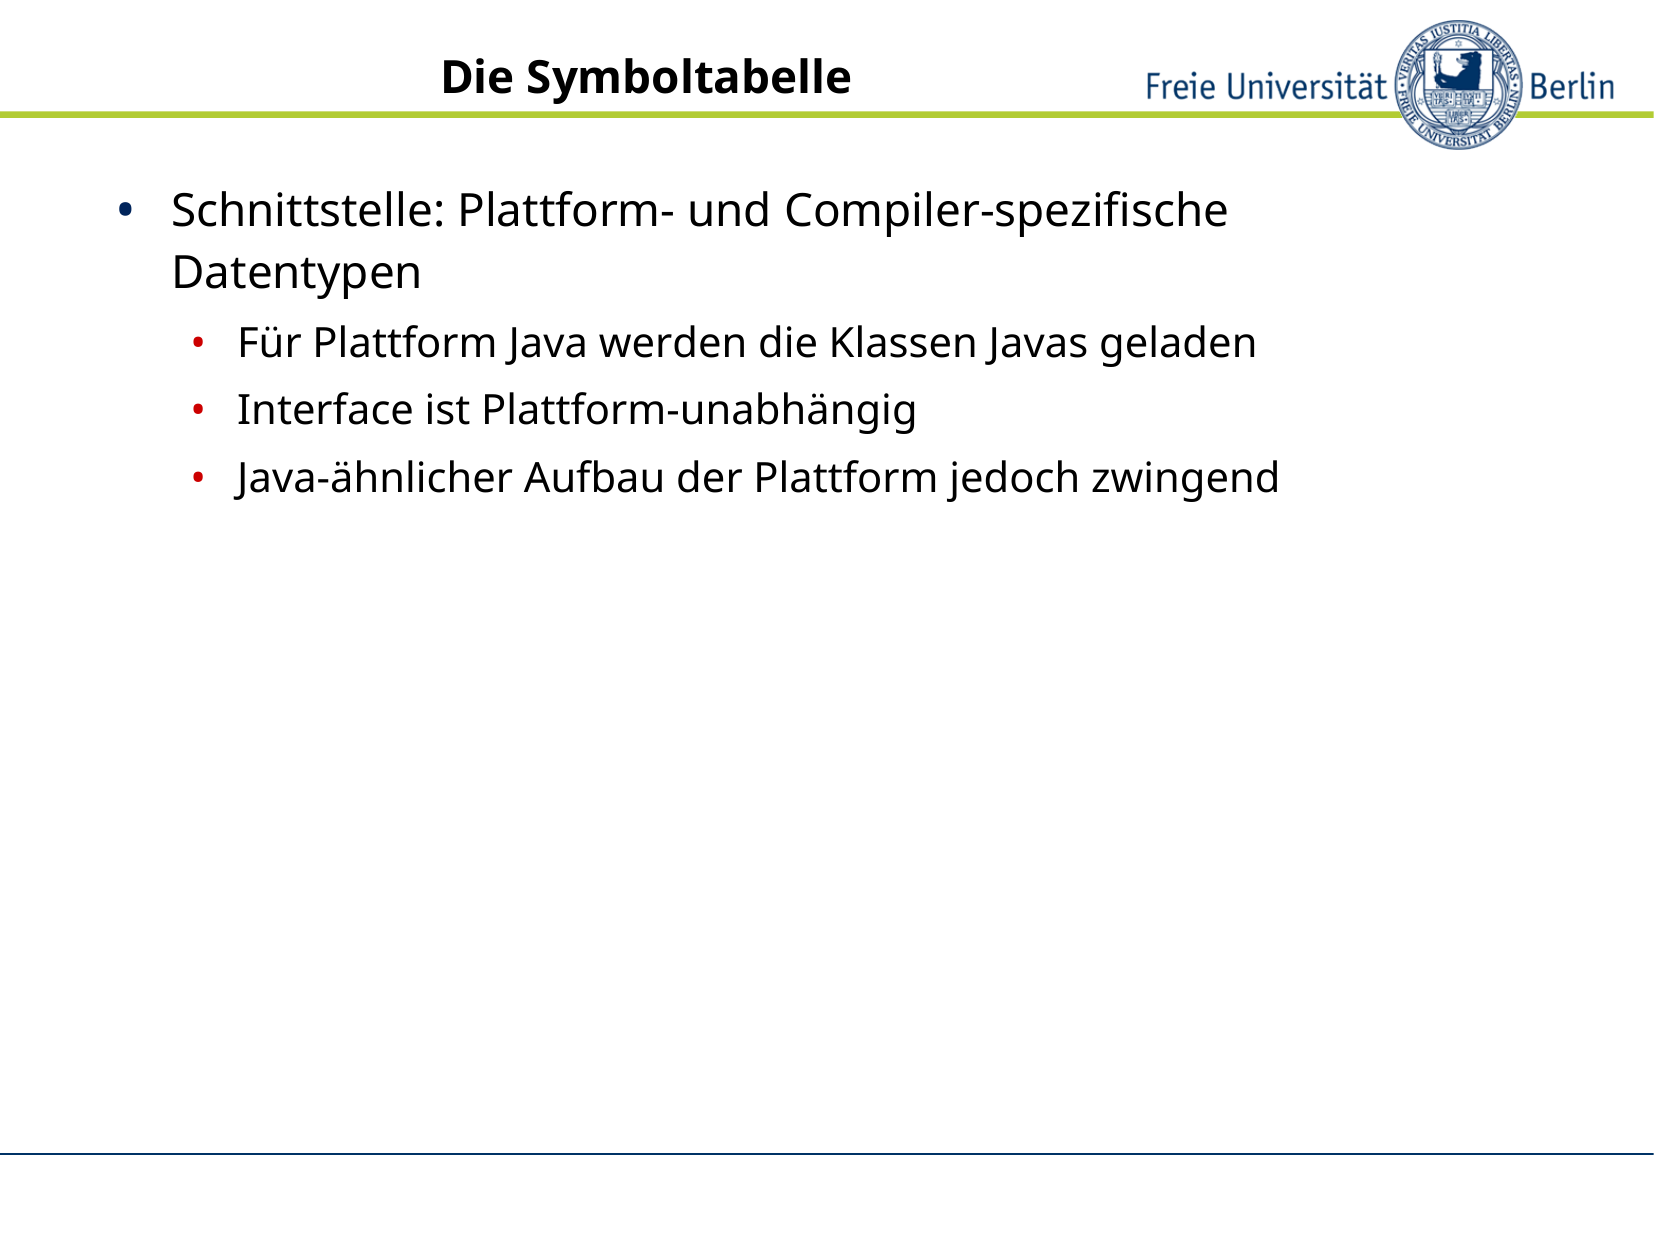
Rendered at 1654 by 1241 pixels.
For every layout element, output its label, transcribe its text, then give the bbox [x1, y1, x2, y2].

title Die Symboltabelle [422, 0, 1654, 152]
list Schnittstelle: Plattform- und Compiler-spezifische Datentypen Für Plattform Java werden die Klassen Javas geladen Interface ist Plattform-unabhängig Java-ähnlicher Aufbau der Plattform jedoch zwingend [115, 177, 1418, 680]
